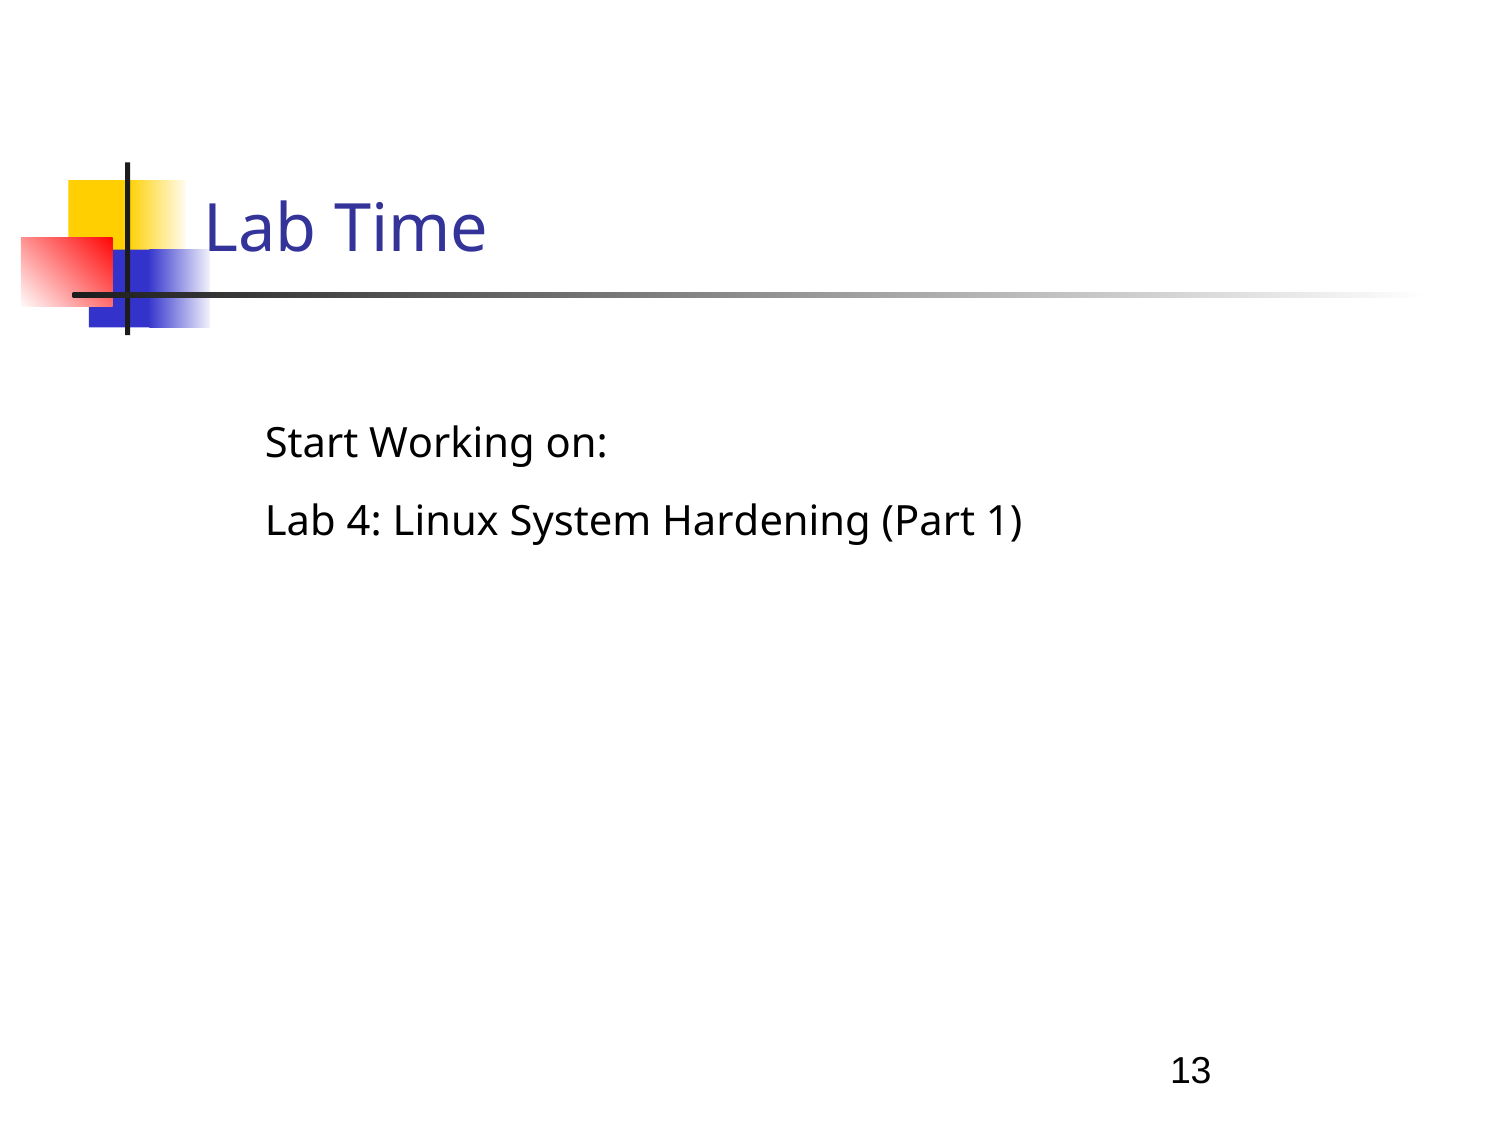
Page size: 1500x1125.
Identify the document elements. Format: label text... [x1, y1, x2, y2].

list Start Working on: Lab 4: Linux System Hardening (Part 1) [193, 331, 1469, 1007]
title Lab Time [188, 35, 1468, 276]
